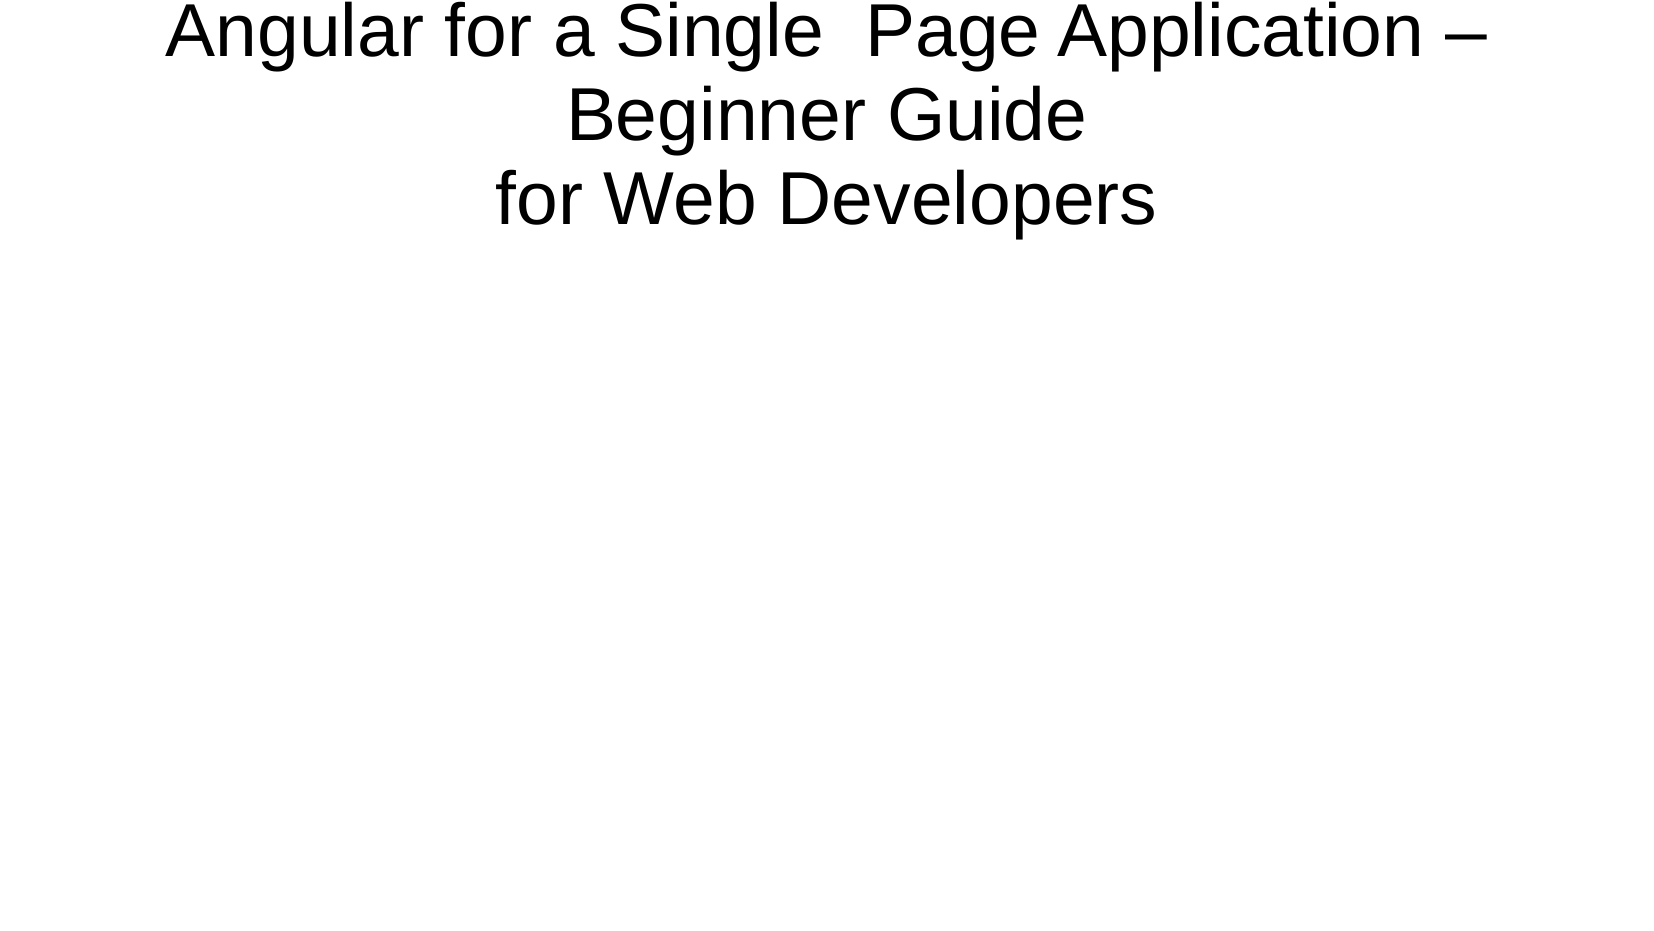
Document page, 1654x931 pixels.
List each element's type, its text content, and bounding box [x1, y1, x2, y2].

title Angular for a Single Page Application – Beginner Guide for Web Developers [82, 0, 1571, 241]
